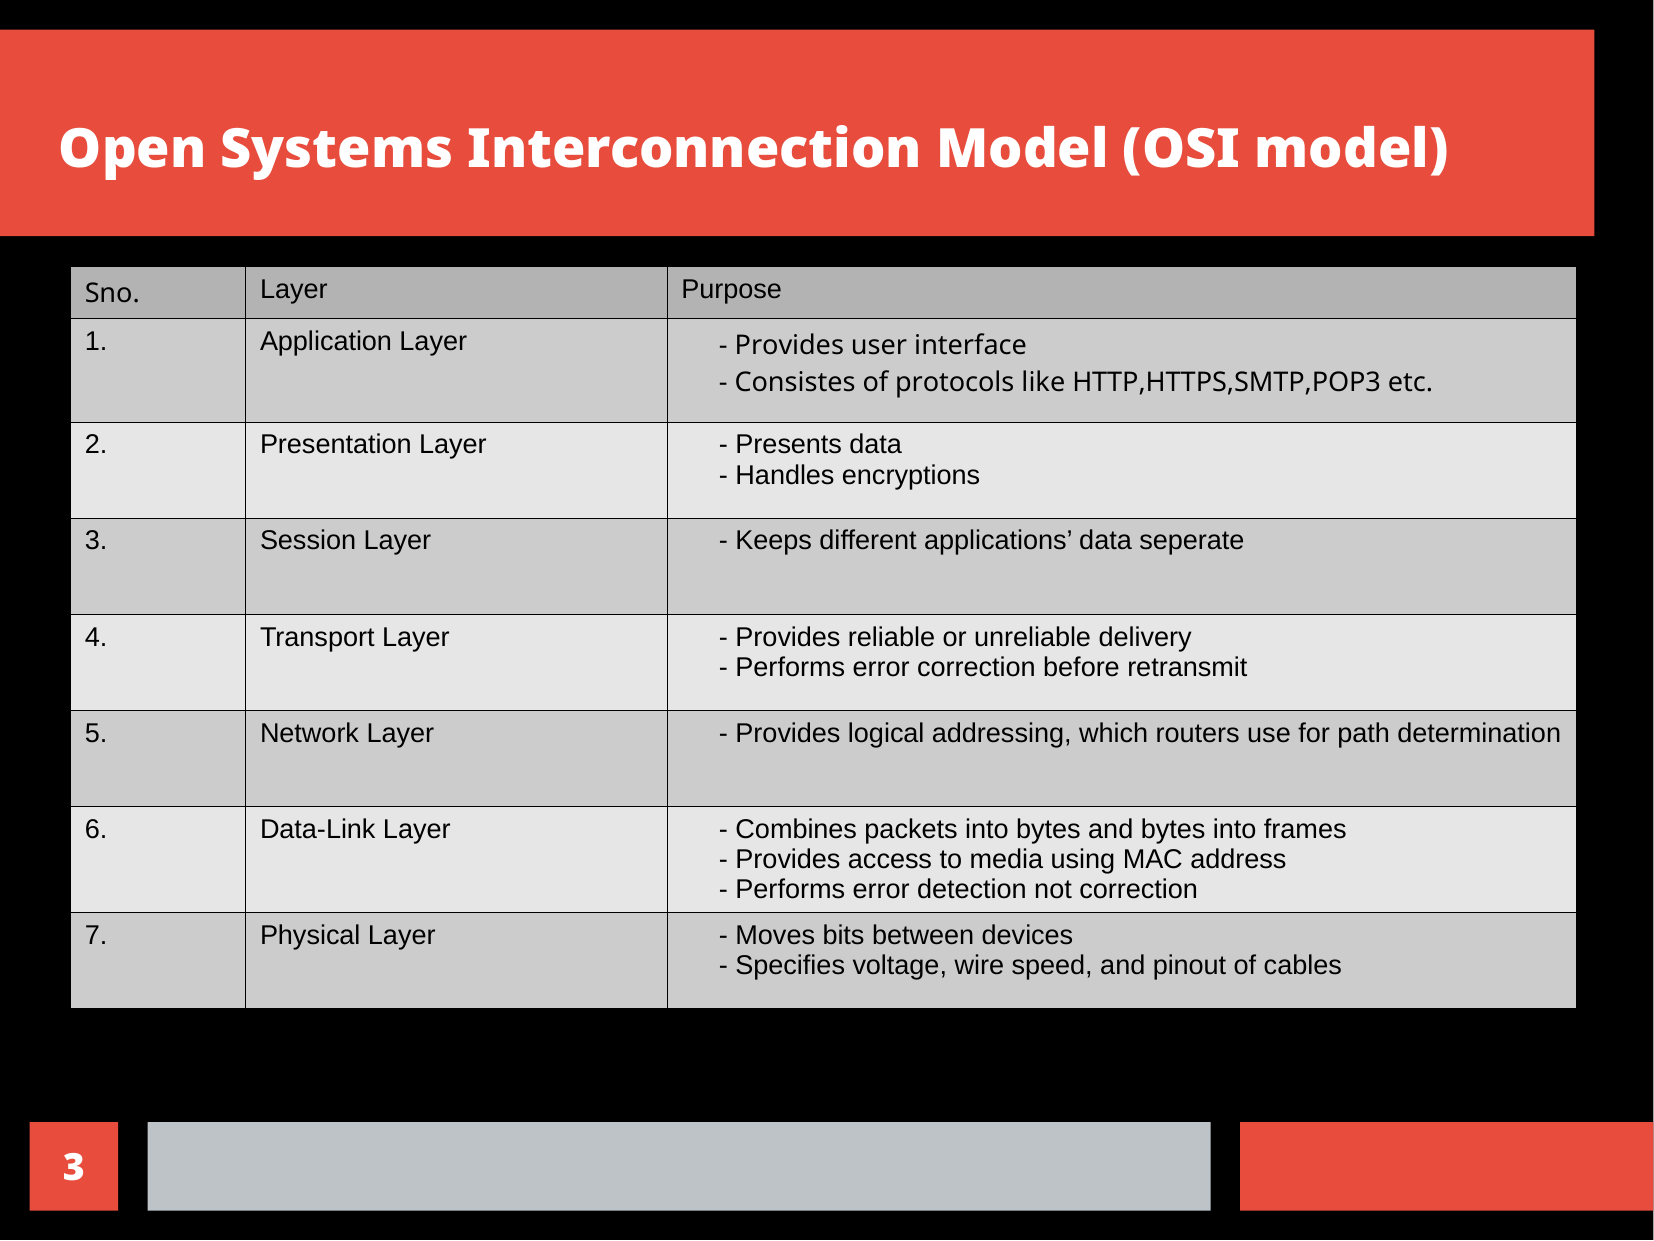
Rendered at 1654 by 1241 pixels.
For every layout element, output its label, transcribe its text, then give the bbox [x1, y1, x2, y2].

table_cell - Provides reliable or unreliable delivery - Performs error correction before retransmit [668, 615, 1576, 710]
table_cell Session Layer [246, 519, 667, 614]
table_cell - Presents data - Handles encryptions [668, 423, 1576, 518]
table_cell 3. [71, 519, 245, 614]
table_cell Application Layer [246, 319, 667, 422]
title Open Systems Interconnection Model (OSI model) [59, 35, 1595, 184]
table_cell Network Layer [246, 711, 667, 806]
table_cell Transport Layer [246, 615, 667, 710]
table_cell - Provides logical addressing, which routers use for path determination [668, 711, 1576, 806]
table_header Layer [246, 267, 667, 318]
table_cell 1. [71, 319, 245, 422]
table_cell - Keeps different applications’ data seperate [668, 519, 1576, 614]
table_cell - Moves bits between devices - Specifies voltage, wire speed, and pinout of cables [668, 913, 1576, 1008]
table_header Sno. [71, 267, 245, 318]
table_header Purpose [668, 267, 1576, 318]
table_cell 5. [71, 711, 245, 806]
table_cell - Combines packets into bytes and bytes into frames - Provides access to media using MAC address - Performs error detection not correction [668, 807, 1576, 912]
table_cell Data-Link Layer [246, 807, 667, 912]
table_cell - Provides user interface - Consistes of protocols like HTTP,HTTPS,SMTP,POP3 etc. [668, 319, 1576, 422]
table_cell 6. [71, 807, 245, 912]
table_cell 7. [71, 913, 245, 1008]
table_cell Presentation Layer [246, 423, 667, 518]
table_cell 4. [71, 615, 245, 710]
table_cell Physical Layer [246, 913, 667, 1008]
table_cell 2. [71, 423, 245, 518]
